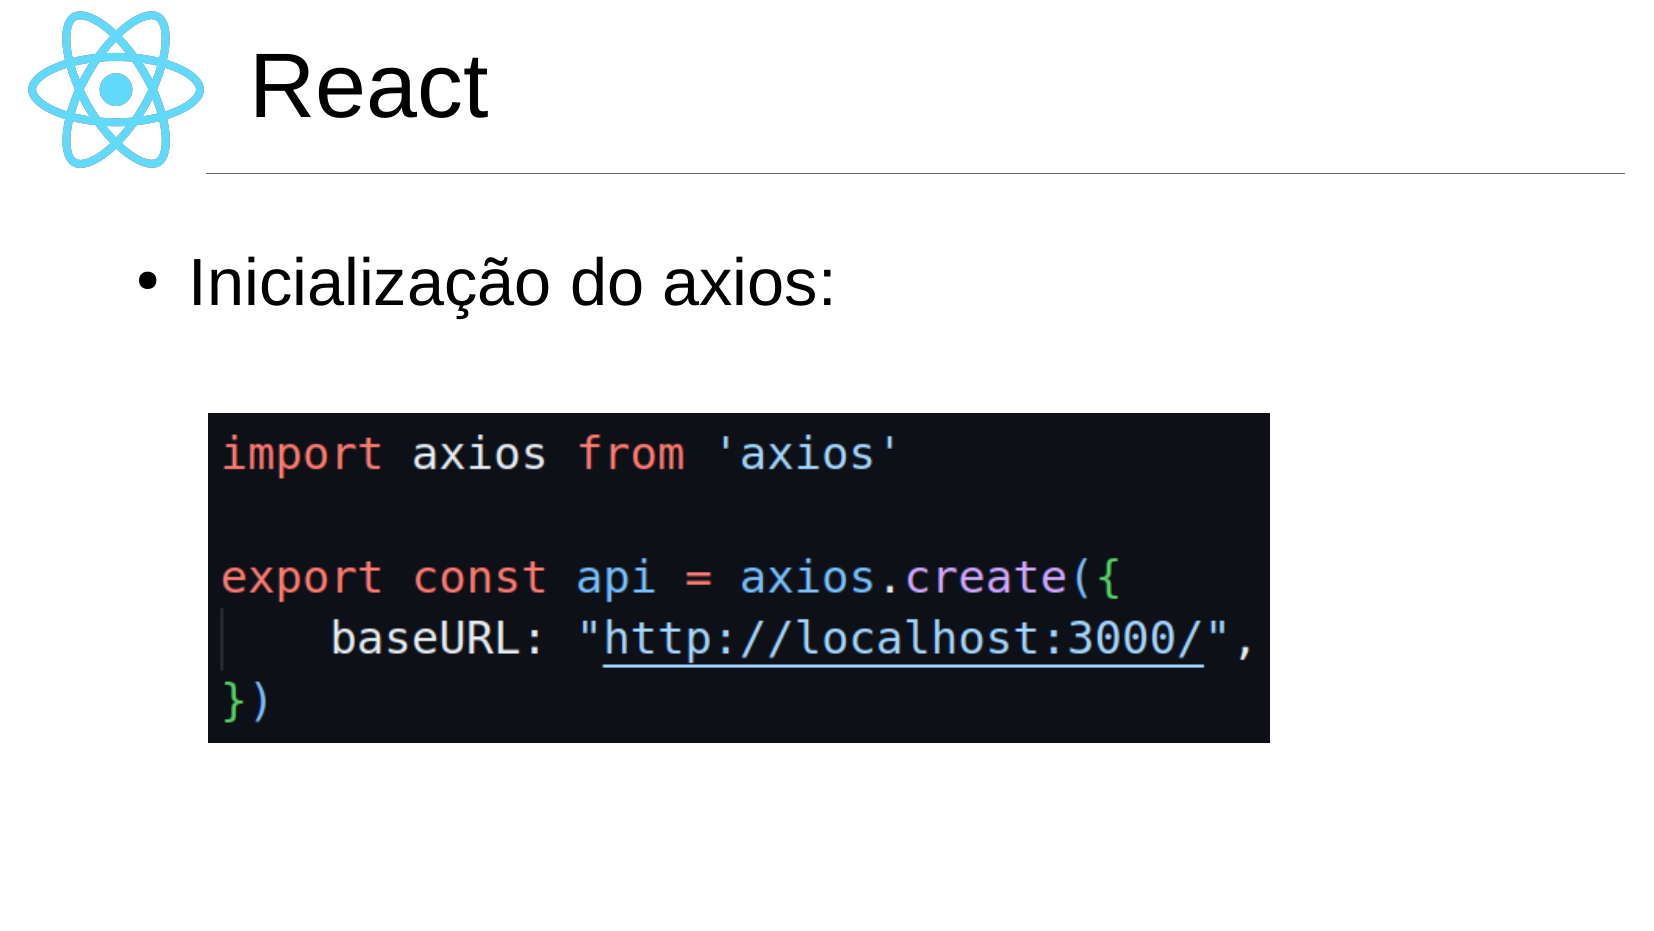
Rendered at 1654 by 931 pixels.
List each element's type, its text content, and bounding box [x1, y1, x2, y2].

title React [292, 7, 1654, 164]
list Inicialização do axios: [118, 244, 1607, 325]
picture [0, 0, 292, 207]
picture [208, 413, 1270, 744]
